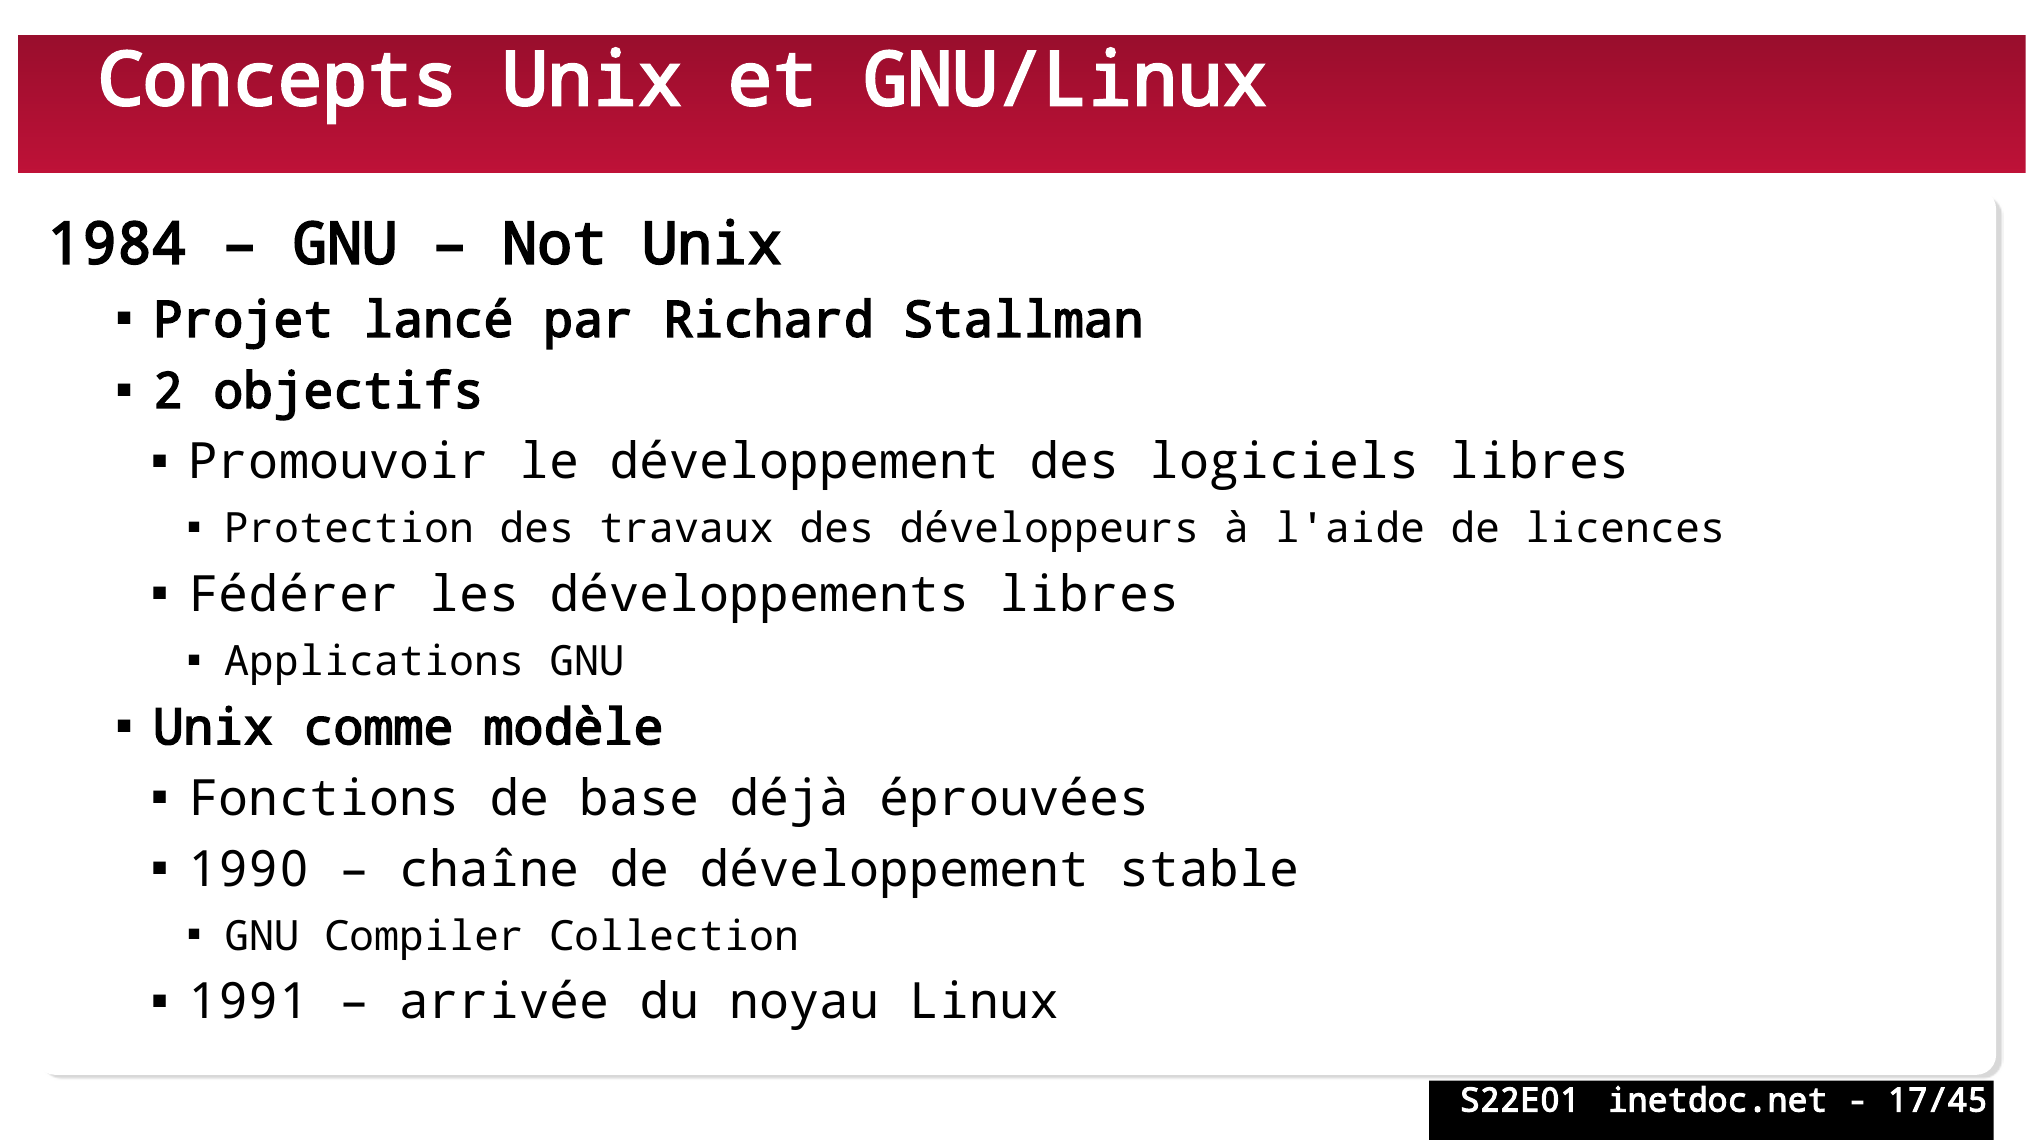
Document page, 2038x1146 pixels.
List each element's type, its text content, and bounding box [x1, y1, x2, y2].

text_box Concepts Unix et GNU/Linux [17, 35, 2026, 174]
text_box 1984 – GNU – Not Unix Projet lancé par Richard Stallman 2 objectifs Promouvoir le développement des logiciels libres Protection des travaux des développeurs à l'aide de licences Fédérer les développements libres Applications GNU Unix comme modèle Fonctions de base déjà éprouvées 1990 – chaîne de développement stable GNU Compiler Collection 1991 – arrivée du noyau Linux [35, 188, 1997, 1075]
text_box S22E01 inetdoc.net - 45/45 [1429, 1080, 1994, 1140]
